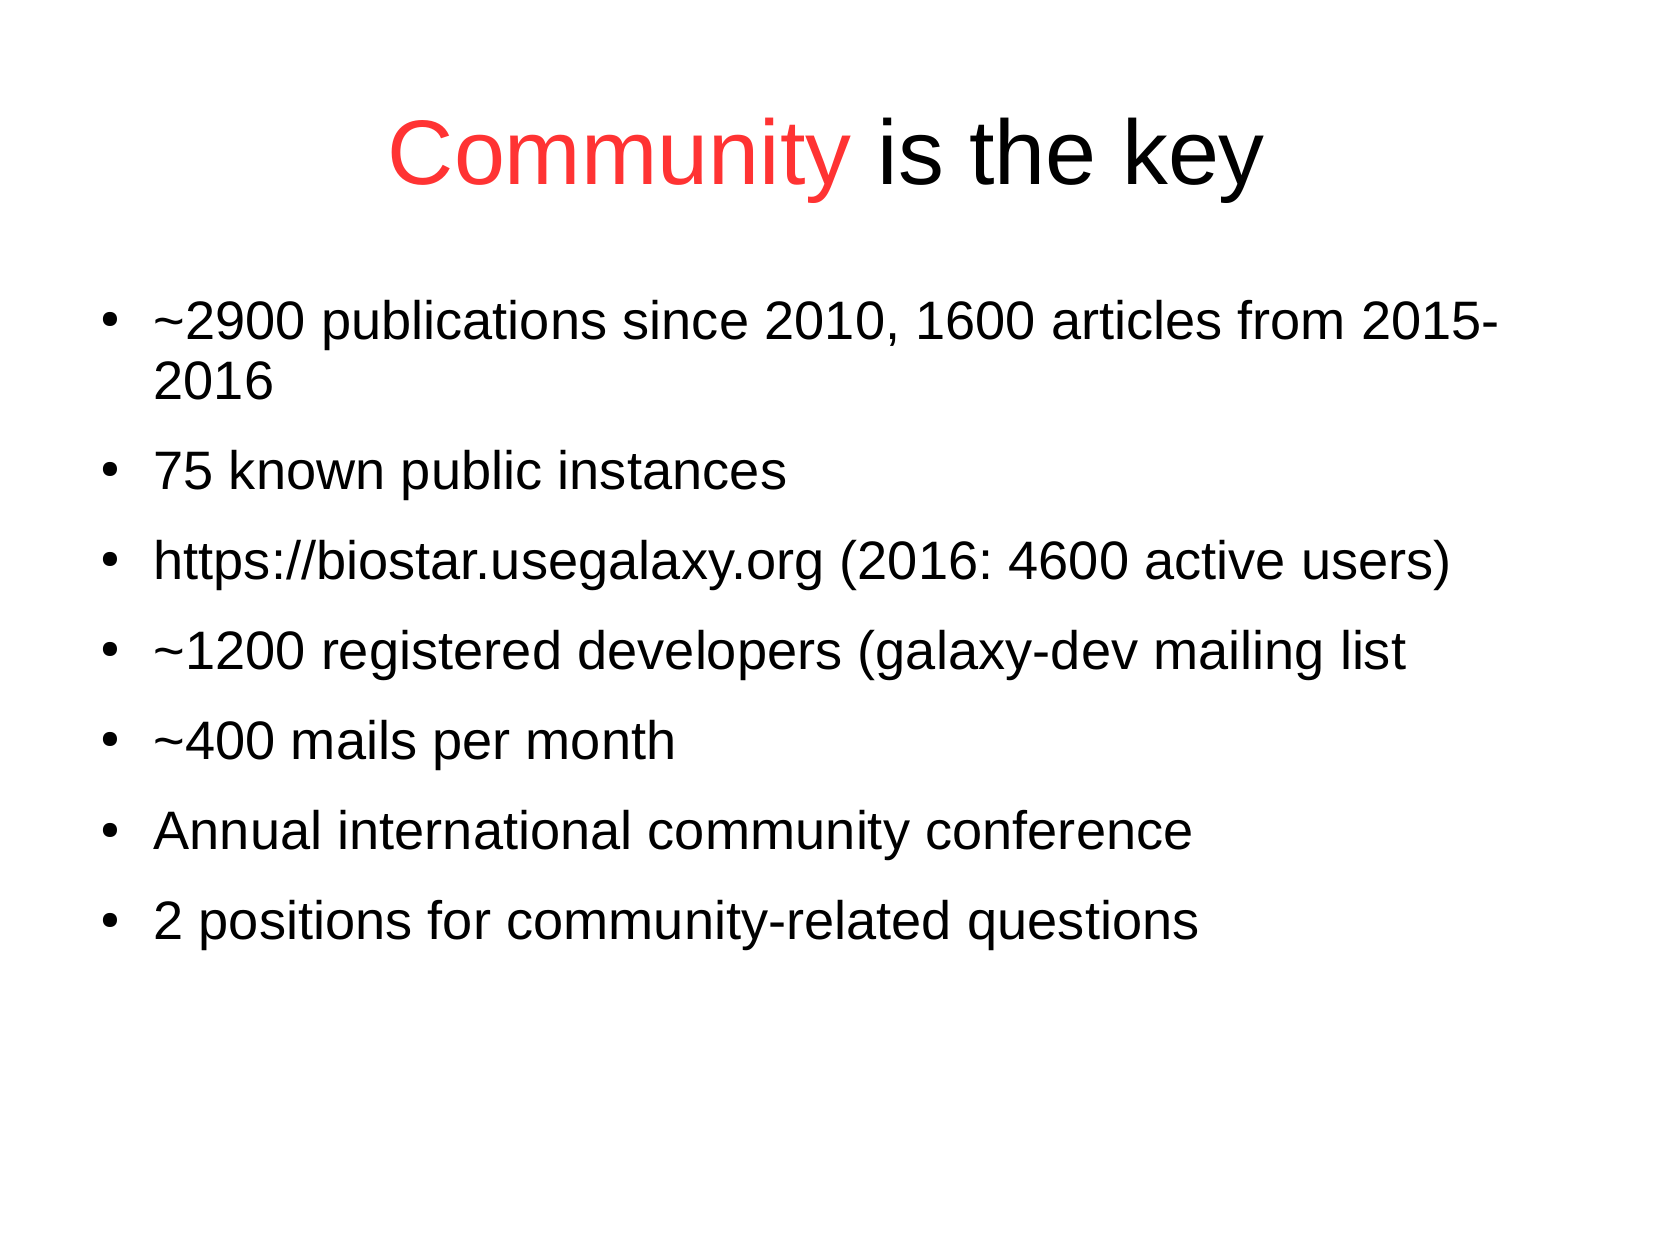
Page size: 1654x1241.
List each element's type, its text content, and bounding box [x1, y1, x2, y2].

list ~2900 publications since 2010, 1600 articles from 2015-2016 75 known public instances https://biostar.usegalaxy.org (2016: 4600 active users) ~1200 registered developers (galaxy-dev mailing list ~400 mails per month Annual international community conference 2 positions for community-related questions [82, 290, 1571, 1010]
title Community is the key [82, 49, 1571, 257]
